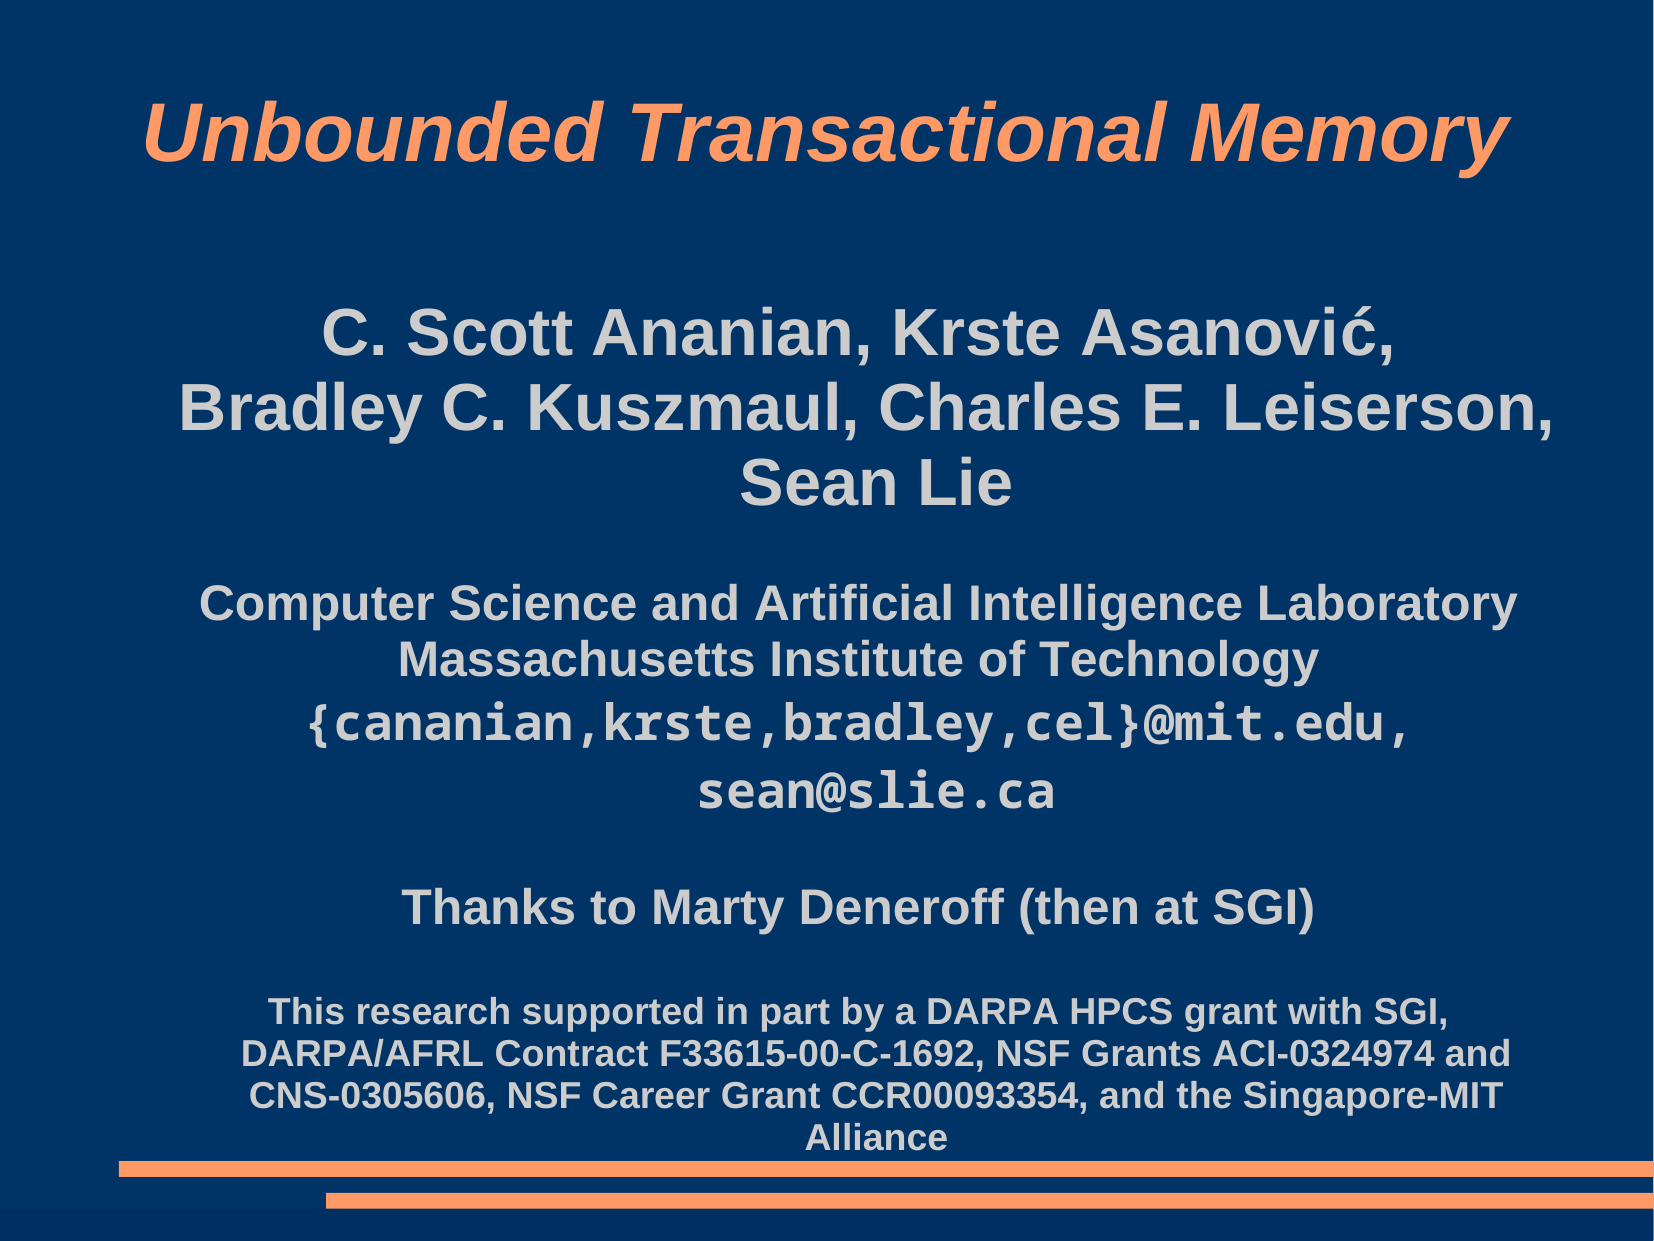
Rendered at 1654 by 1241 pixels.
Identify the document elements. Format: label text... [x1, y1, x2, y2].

title Unbounded Transactional Memory [51, 28, 1600, 236]
subtitle C. Scott Ananian, Krste Asanović, Bradley C. Kuszmaul, Charles E. Leiserson, Sean Lie Computer Science and Artificial Intelligence Laboratory Massachusetts Institute of Technology {cananian,krste,bradley,cel}@mit.edu, sean@slie.ca Thanks to Marty Deneroff (then at SGI) This research supported in part by a DARPA HPCS grant with SGI, DARPA/AFRL Contract F33615-00-C-1692, NSF Grants ACI-0324974 and CNS-0305606, NSF Career Grant CCR00093354, and the Singapore-MIT Alliance [121, 307, 1561, 1147]
text_box [0, 1209, 1654, 1241]
